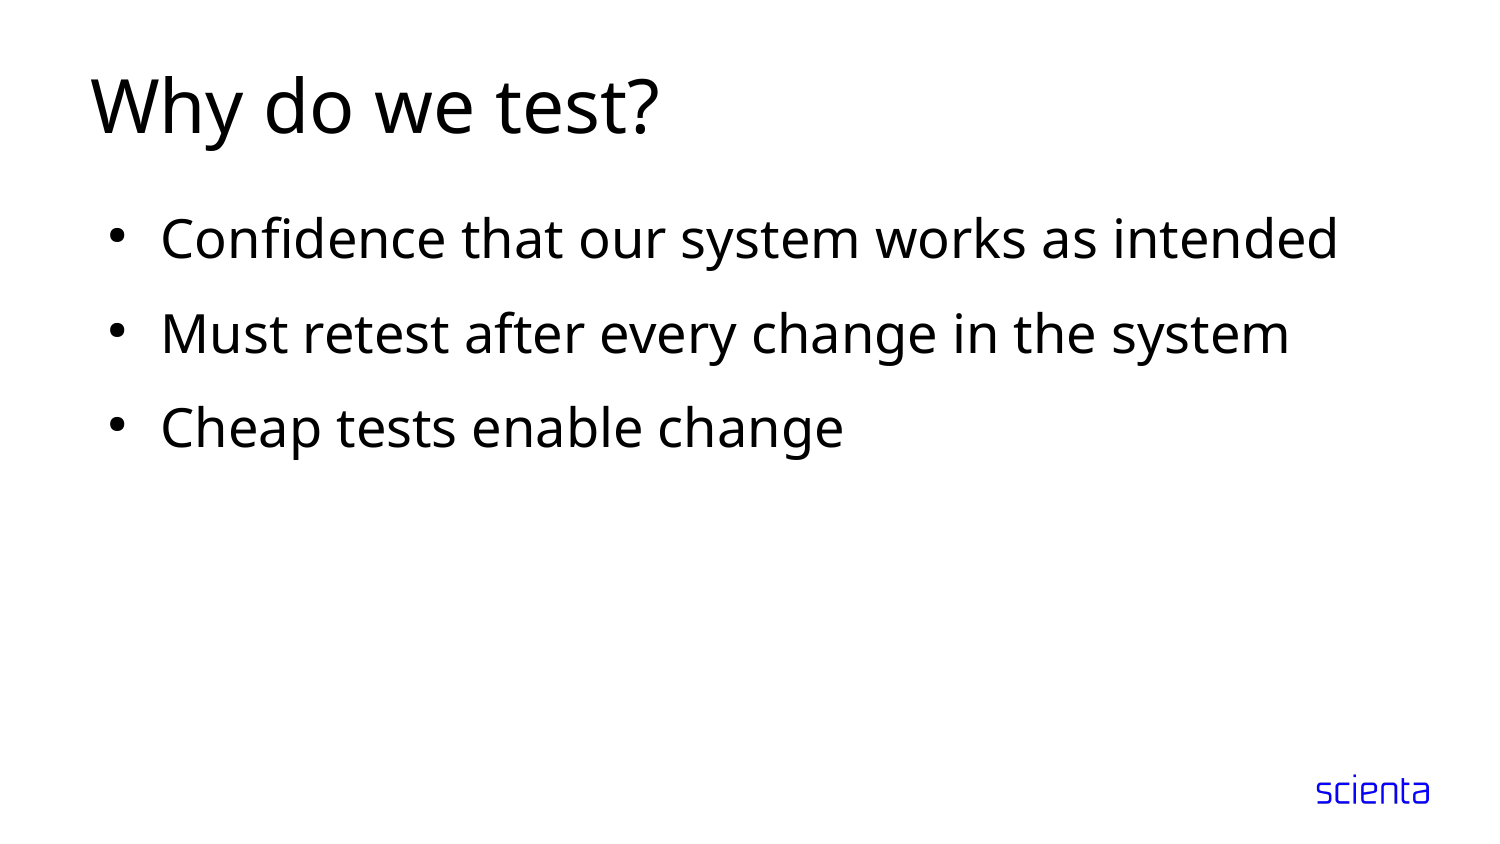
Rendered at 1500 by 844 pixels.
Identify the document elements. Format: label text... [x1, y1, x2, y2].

list Confidence that our system works as intended Must retest after every change in the system Cheap tests enable change [75, 196, 1425, 754]
title Why do we test? [75, 33, 1425, 175]
picture [1313, 771, 1432, 806]
